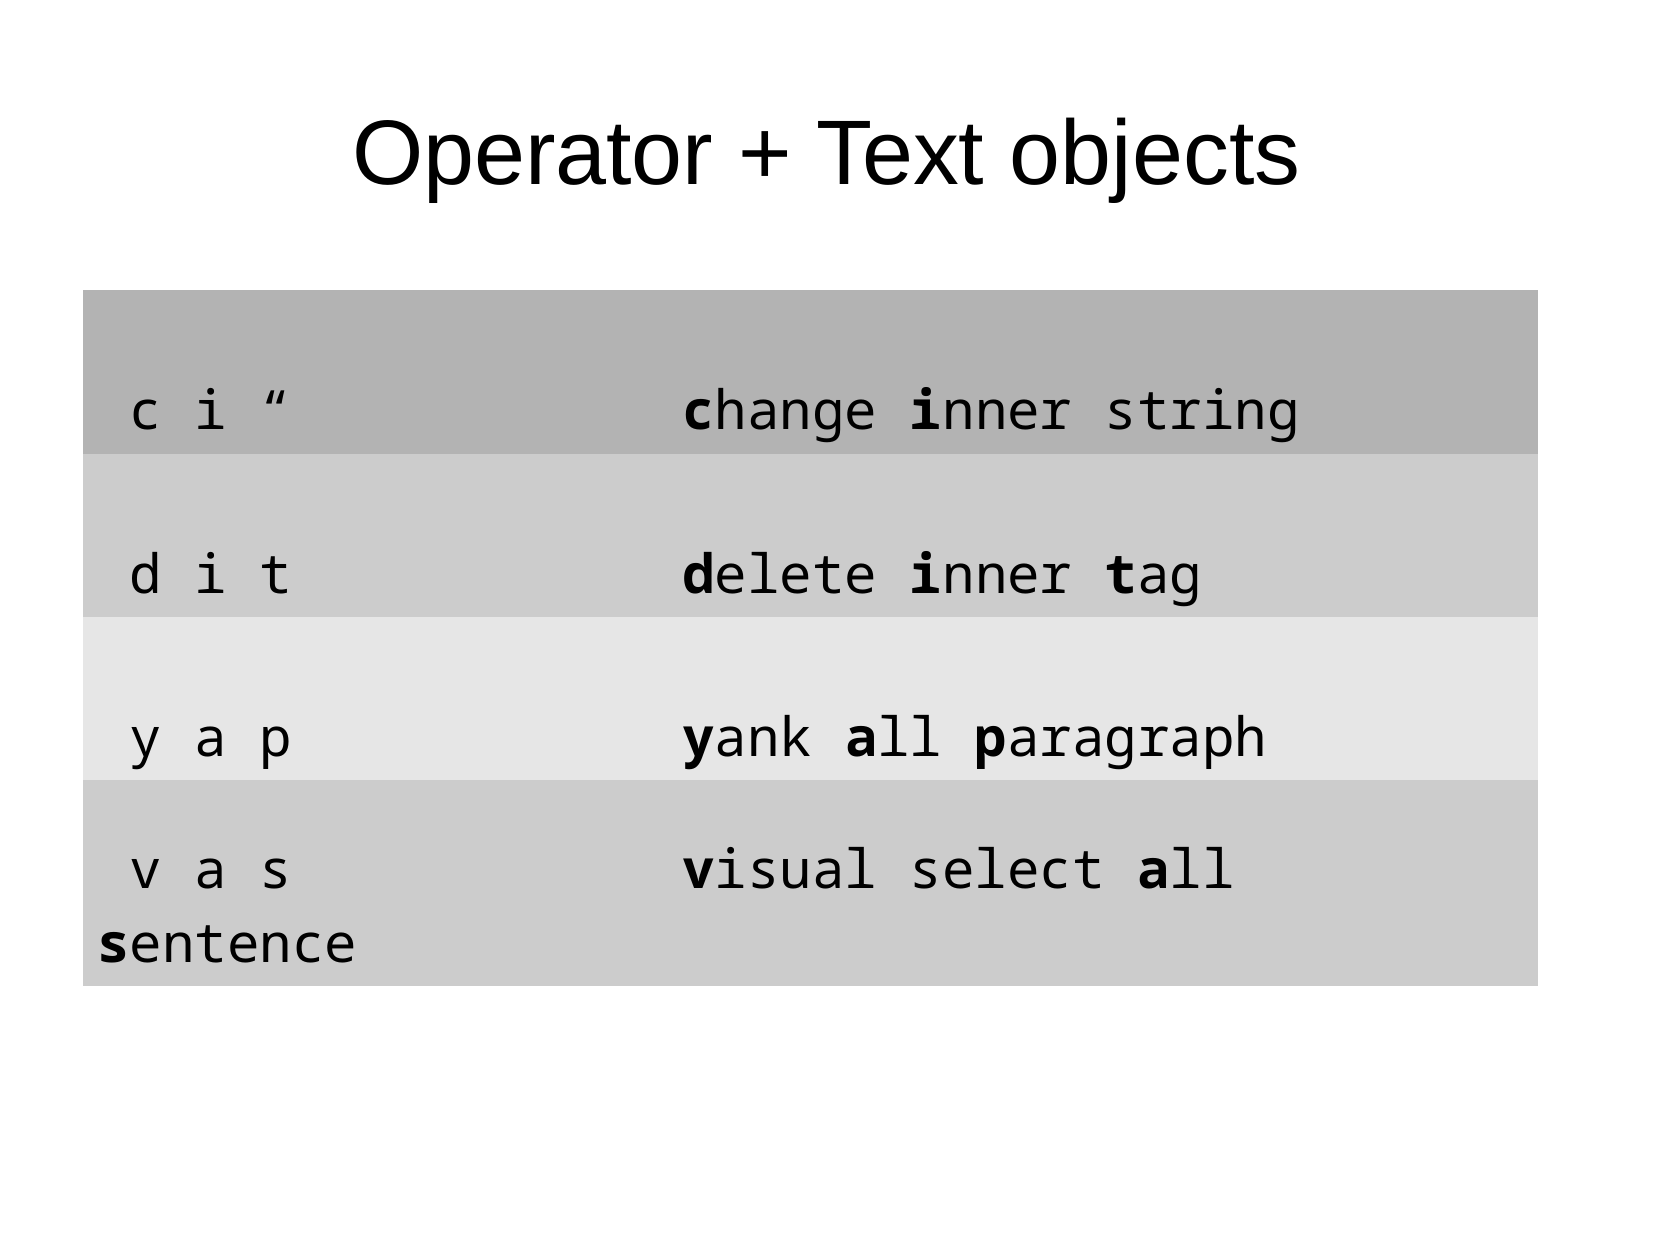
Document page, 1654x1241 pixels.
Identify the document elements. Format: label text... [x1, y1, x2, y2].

table_cell v a s visual select all sentence [83, 780, 1538, 986]
title Operator + Text objects [82, 49, 1571, 257]
table_cell d i t delete inner tag [83, 454, 1538, 617]
table_cell y a p yank all paragraph [83, 617, 1538, 780]
table_header c i “ change inner string [83, 290, 1538, 454]
